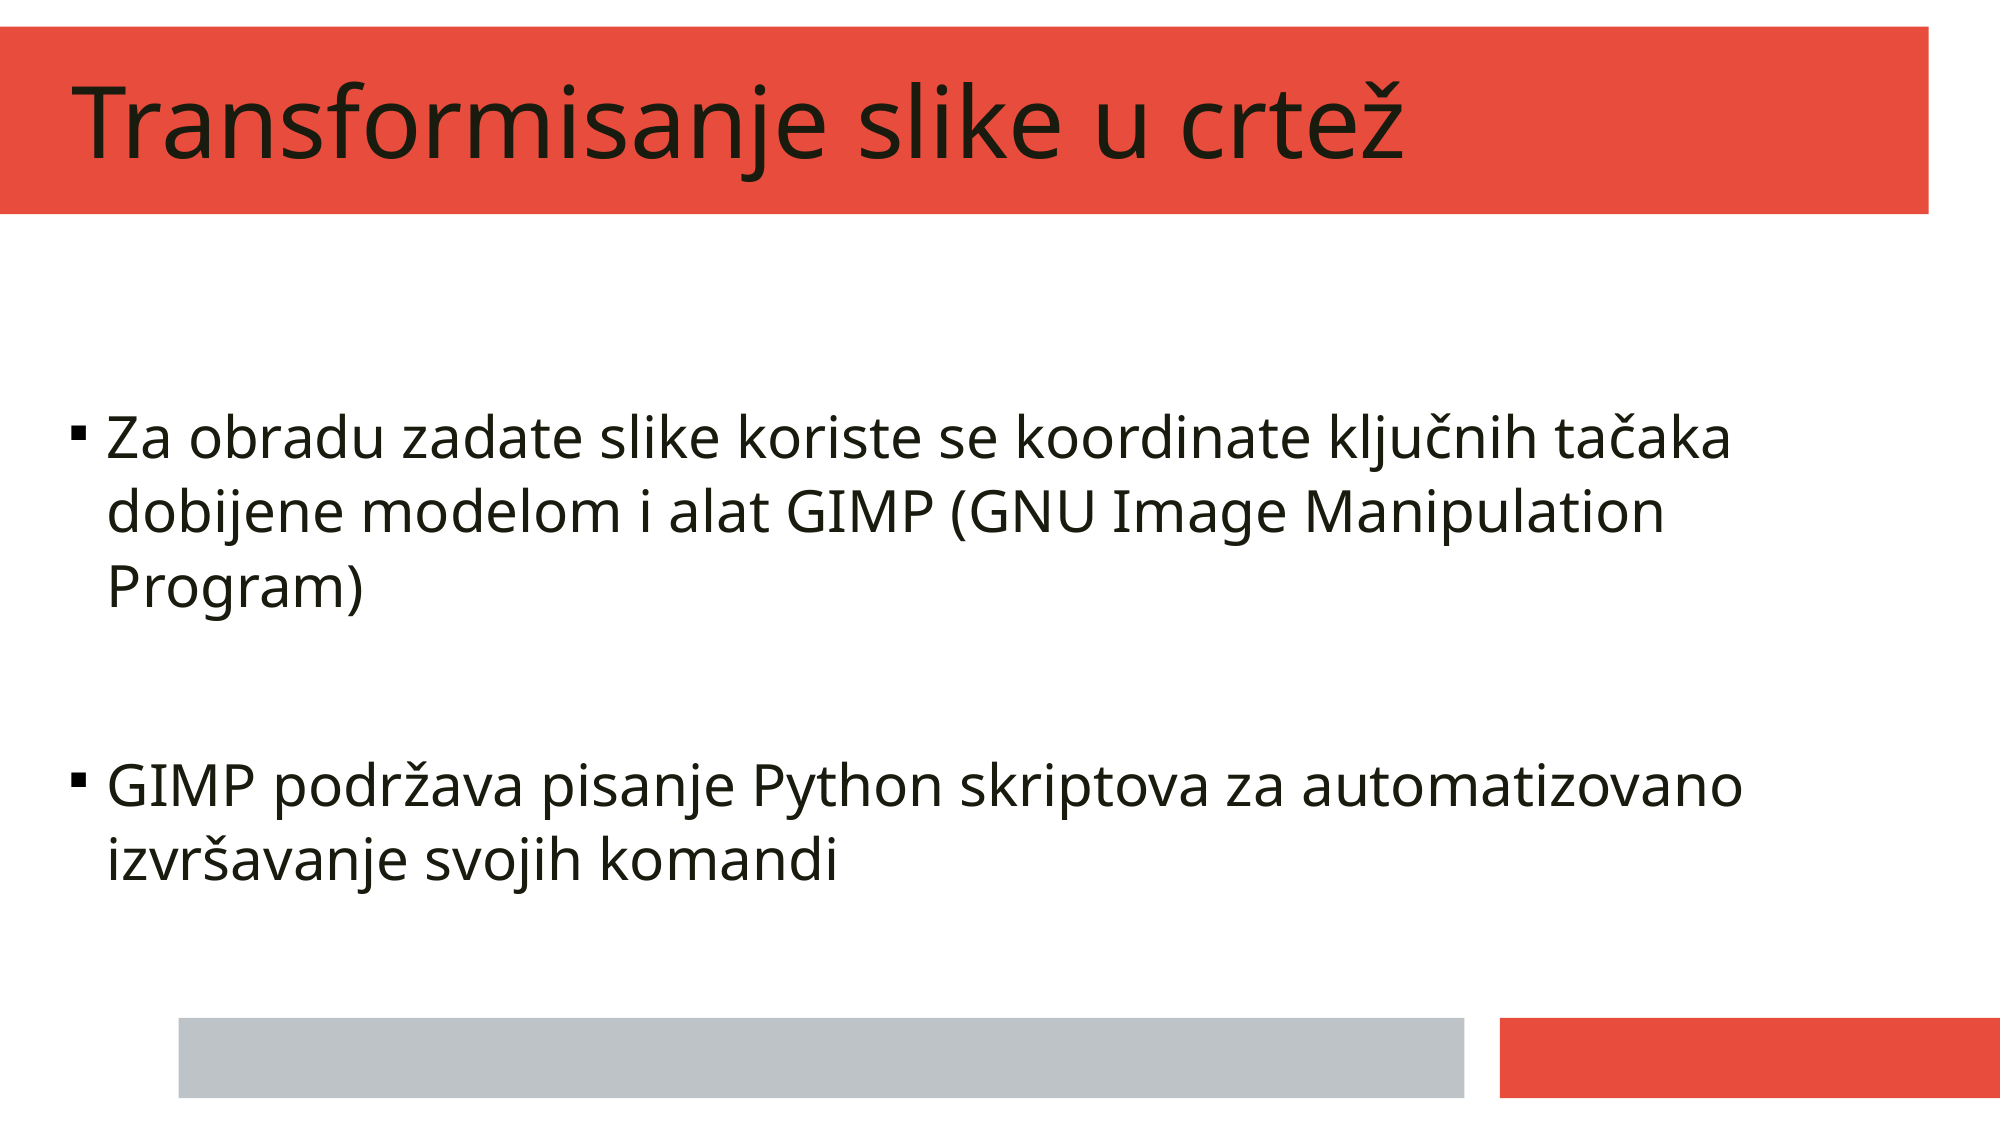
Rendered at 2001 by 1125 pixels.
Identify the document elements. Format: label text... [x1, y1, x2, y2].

subtitle Za obradu zadate slike koriste se koordinate ključnih tačaka dobijene modelom i alat GIMP (GNU Image Manipulation Program) GIMP podržava pisanje Python skriptova za automatizovano izvršavanje svojih komandi [71, 294, 1893, 992]
title Transformisanje slike u crtež [71, 53, 1929, 188]
